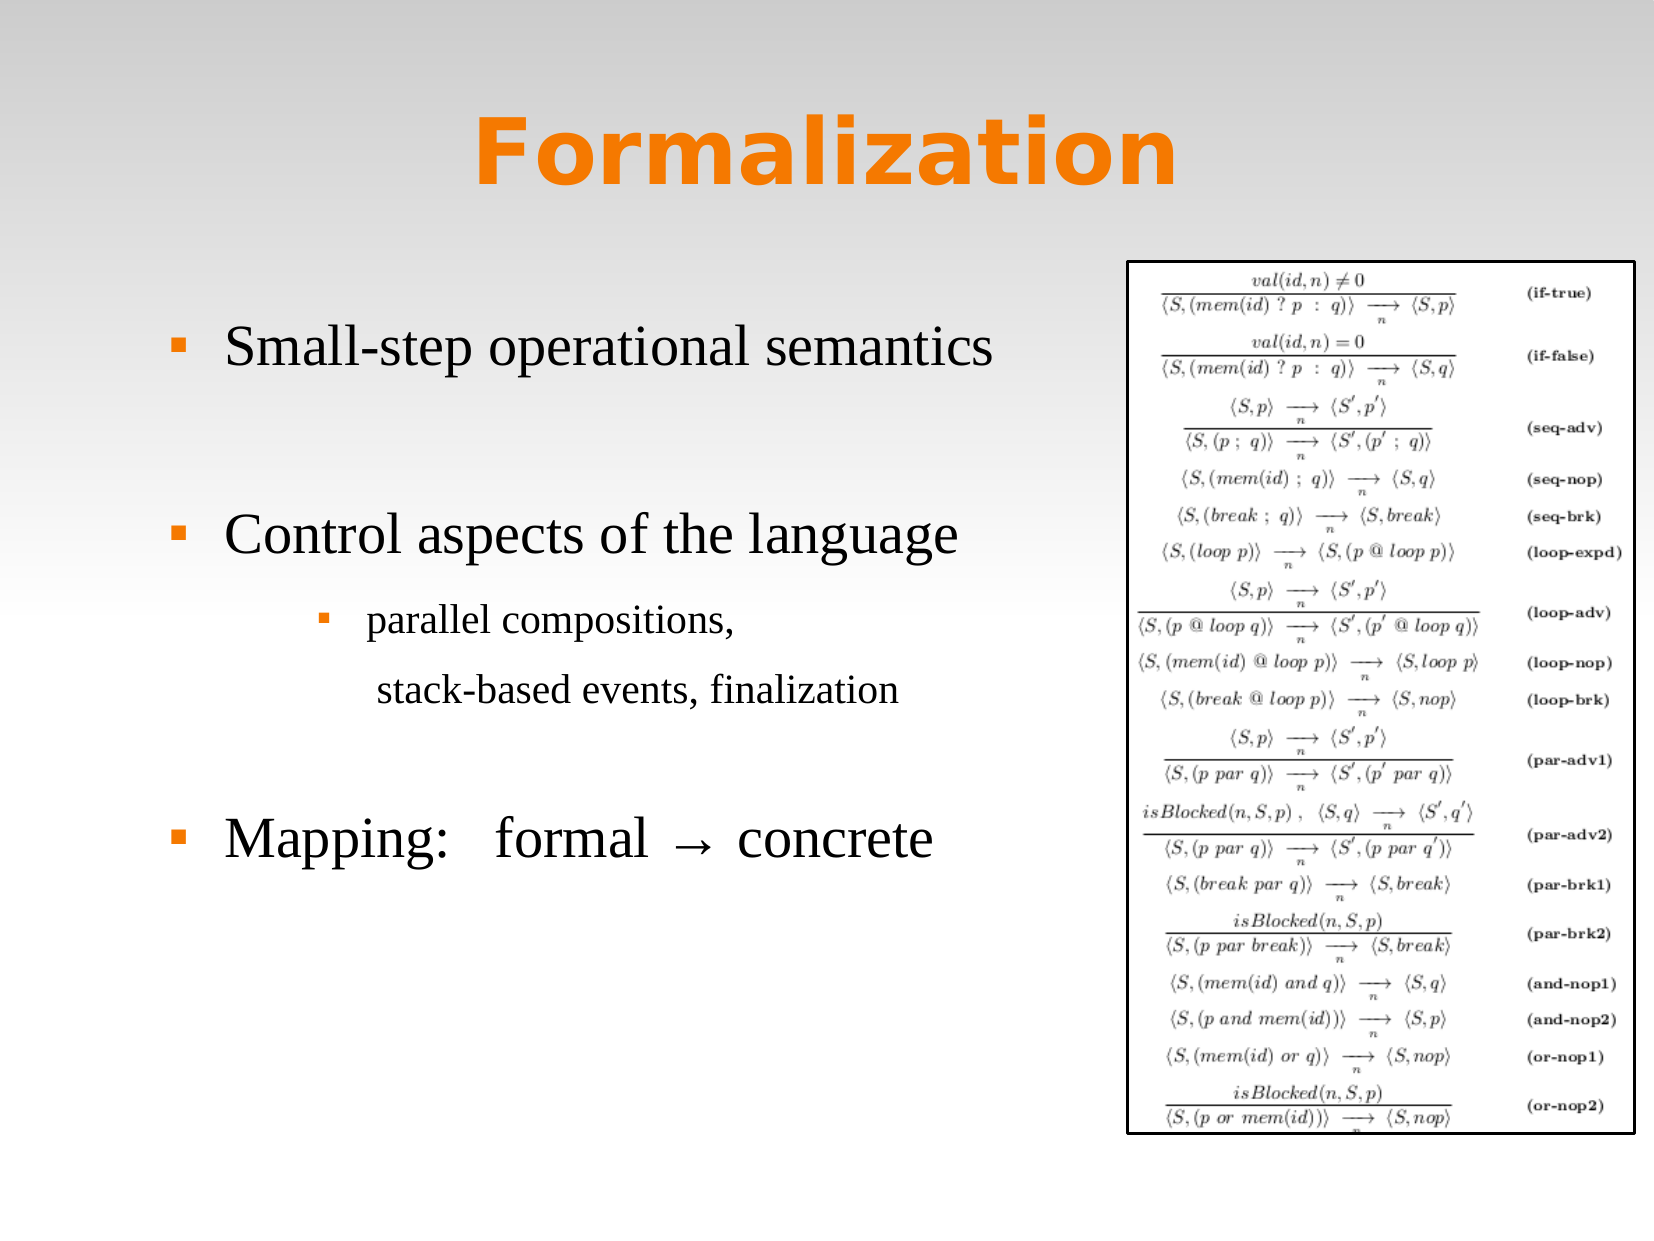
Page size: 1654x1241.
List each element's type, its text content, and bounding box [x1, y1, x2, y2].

picture [1129, 262, 1634, 1132]
title Formalization [82, 49, 1571, 257]
list Small-step operational semantics Control aspects of the language parallel compositions, stack-based events, finalization Mapping: formal → concrete [82, 313, 1126, 1133]
